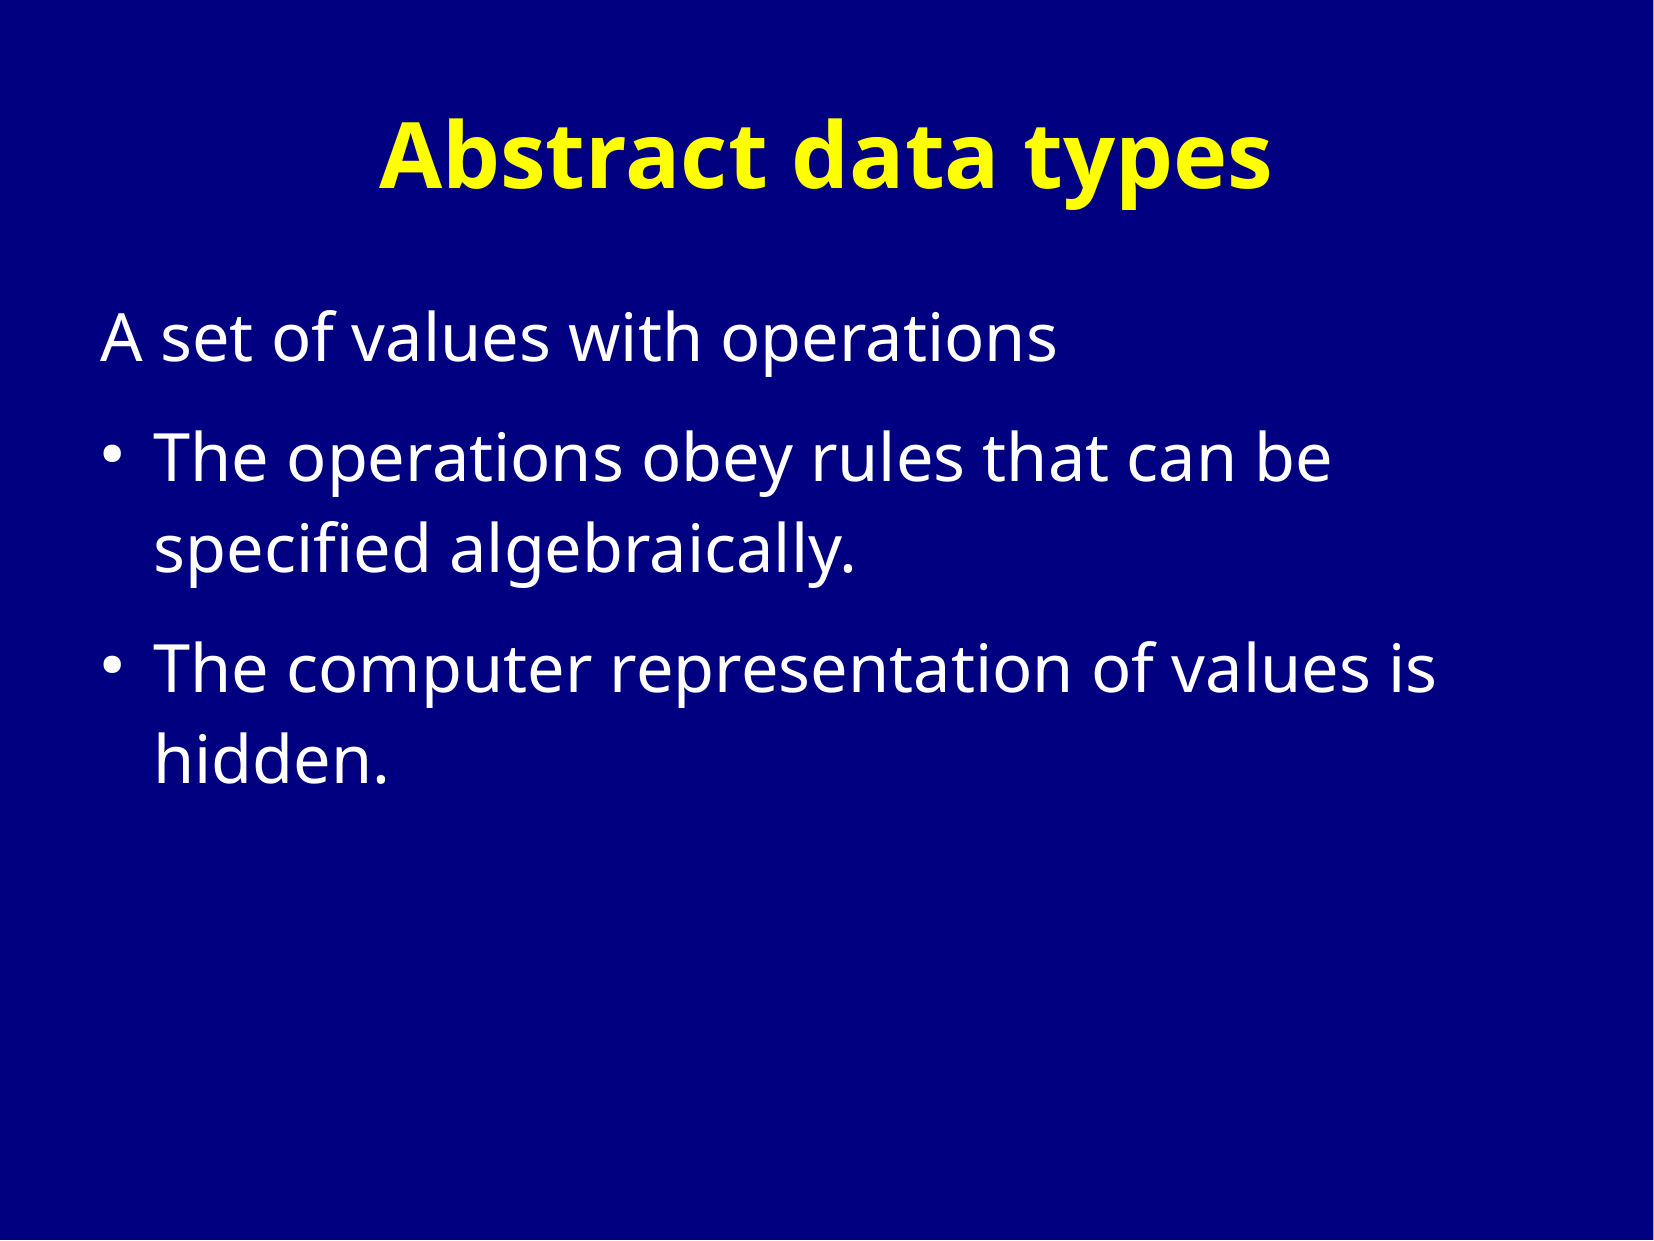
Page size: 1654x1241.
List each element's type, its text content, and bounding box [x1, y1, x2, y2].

title Abstract data types [82, 56, 1571, 250]
list A set of values with operations The operations obey rules that can be specified algebraically. The computer representation of values is hidden. [82, 290, 1571, 1094]
